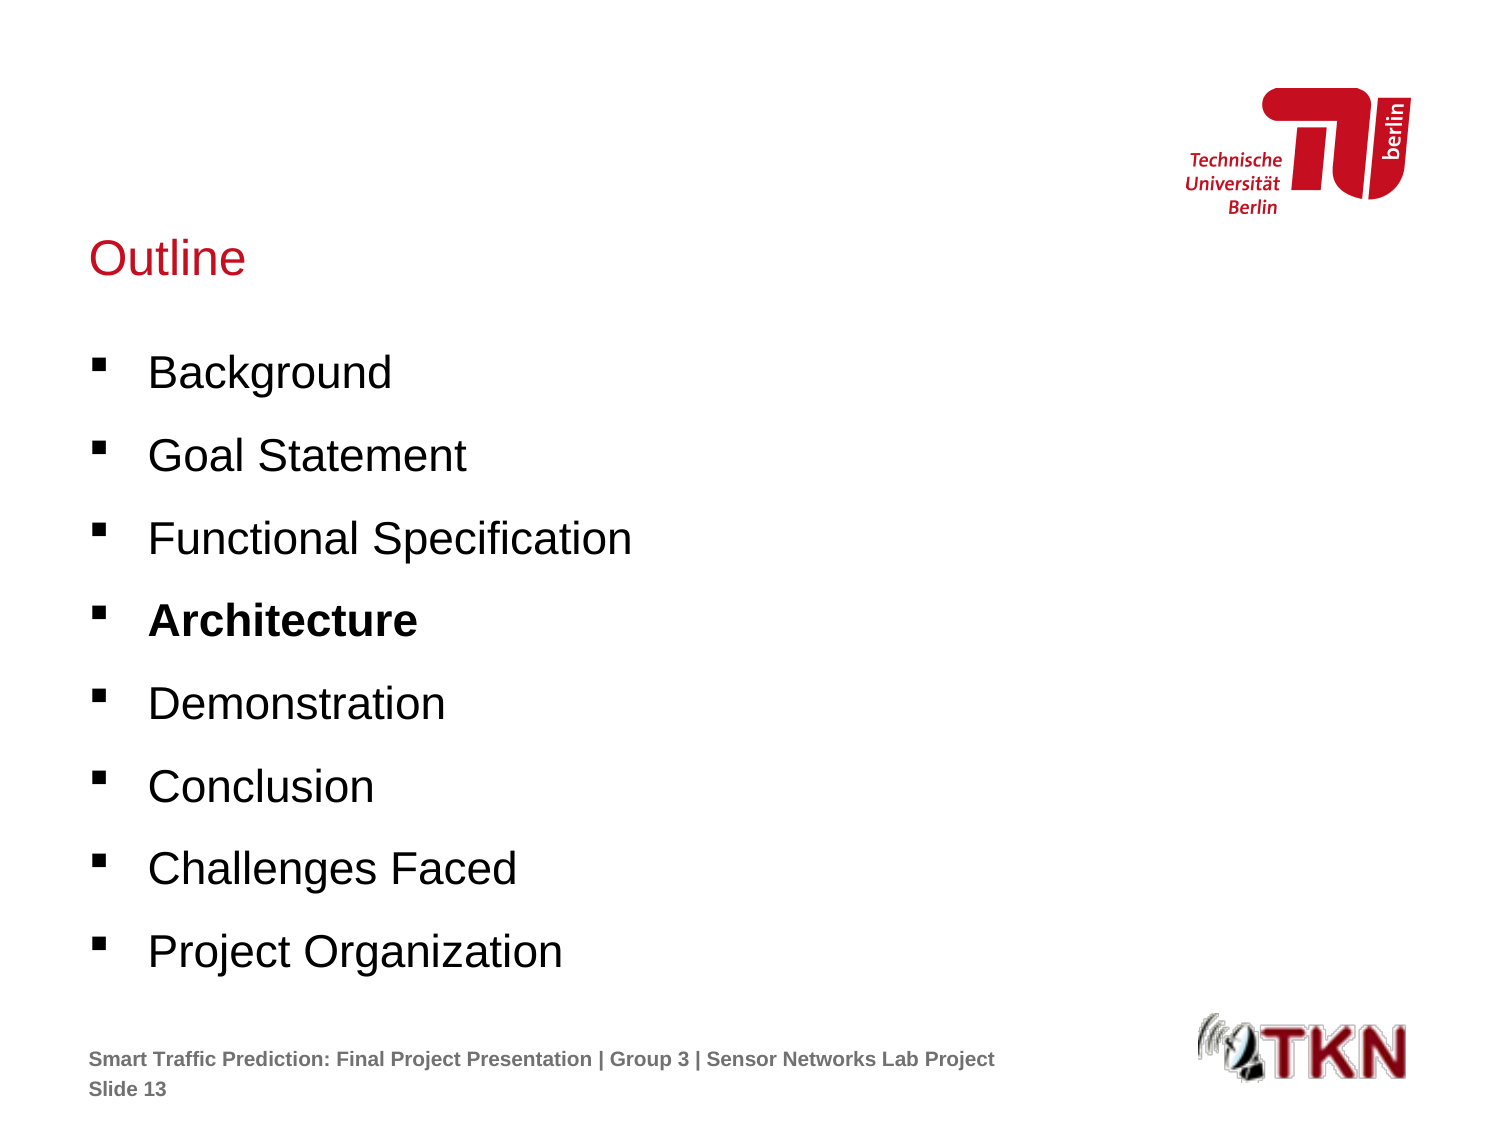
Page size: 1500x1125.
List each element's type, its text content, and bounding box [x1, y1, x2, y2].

text_box Smart Traffic Prediction: Final Project Presentation | Group 3 | Sensor Networks Lab Project [88, 1045, 1176, 1071]
text_box [1175, 1011, 1424, 1106]
picture [1186, 88, 1411, 214]
list Background Goal Statement Functional Specification Architecture Demonstration Conclusion Challenges Faced Project Organization [88, 315, 1411, 983]
title Outline [88, 222, 1411, 286]
text_box Slide <number> [88, 1075, 1176, 1101]
picture [1198, 1013, 1408, 1083]
